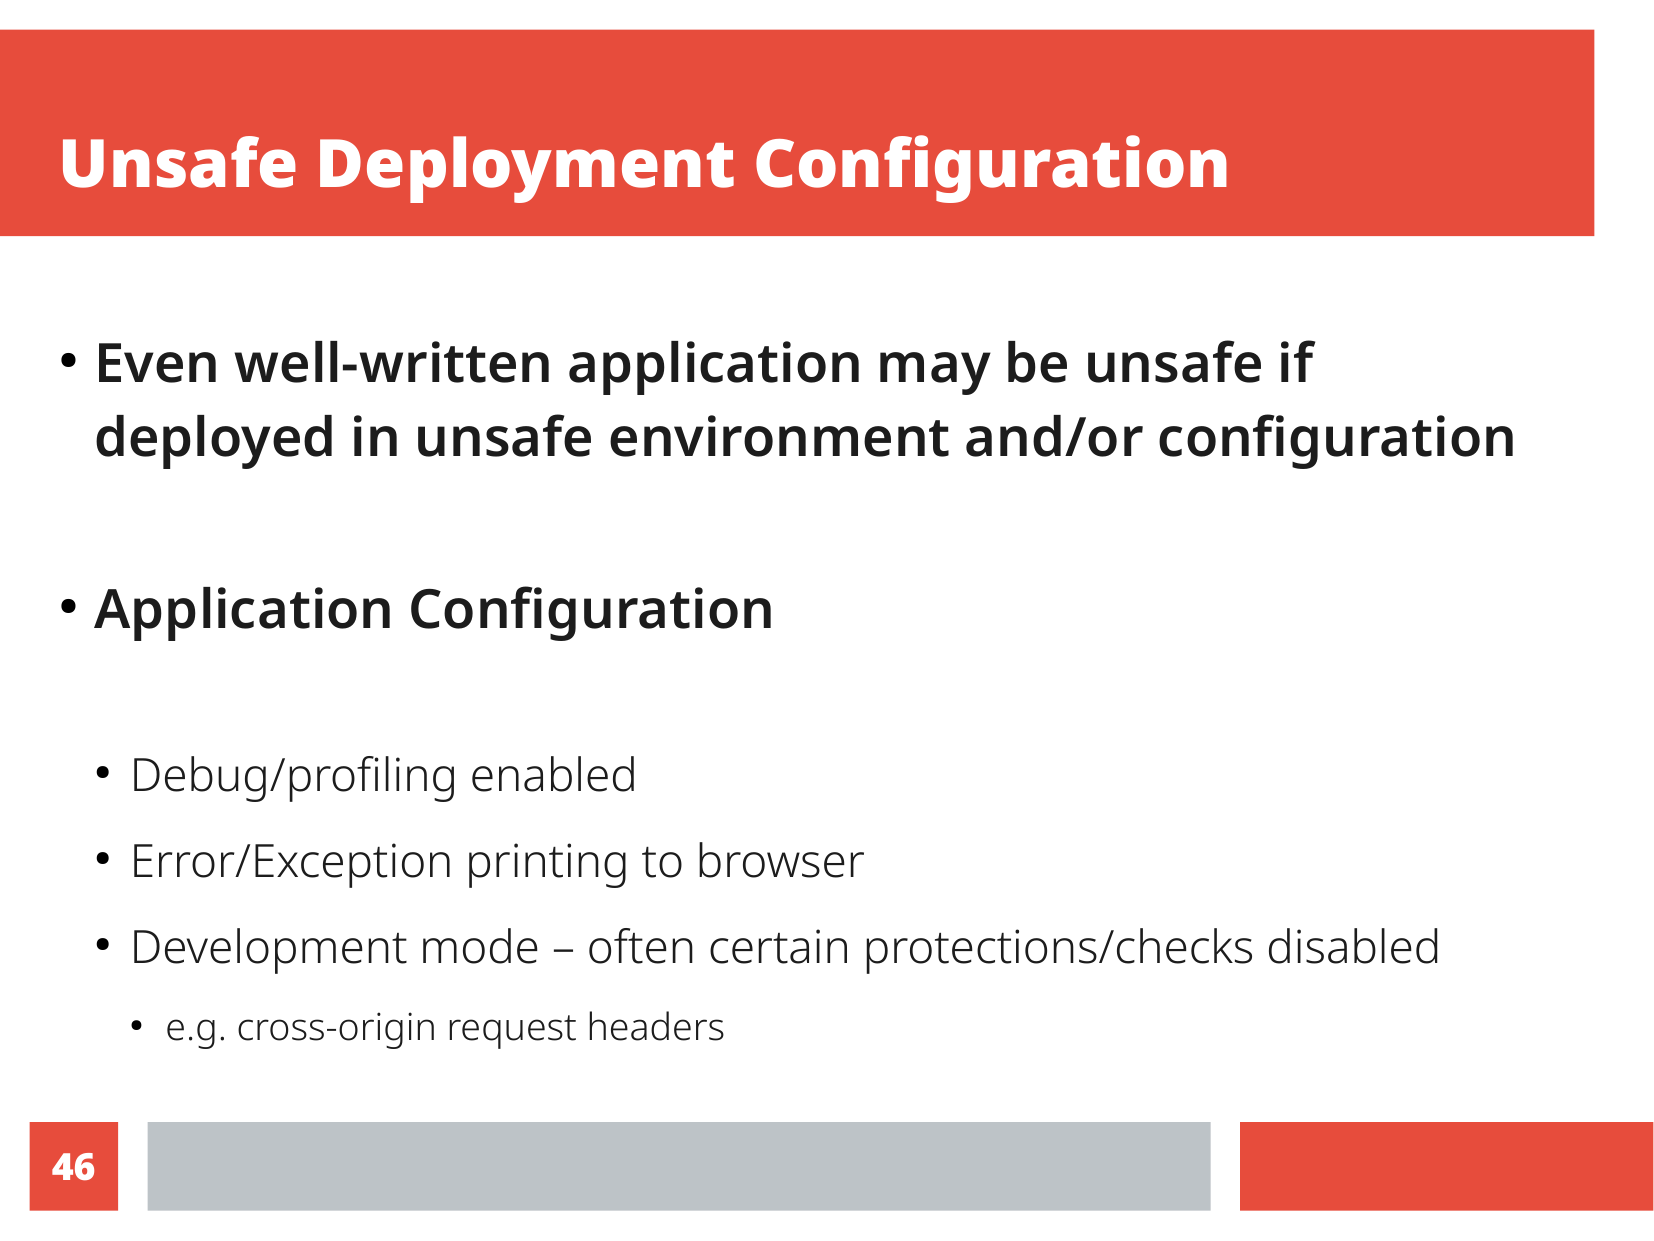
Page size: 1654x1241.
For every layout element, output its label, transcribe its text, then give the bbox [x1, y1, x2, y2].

list Even well-written application may be unsafe if deployed in unsafe environment and/or configuration Application Configuration Debug/profiling enabled Error/Exception printing to browser Development mode – often certain protections/checks disabled e.g. cross-origin request headers [59, 324, 1565, 1093]
title Unsafe Deployment Configuration [59, 59, 1595, 207]
